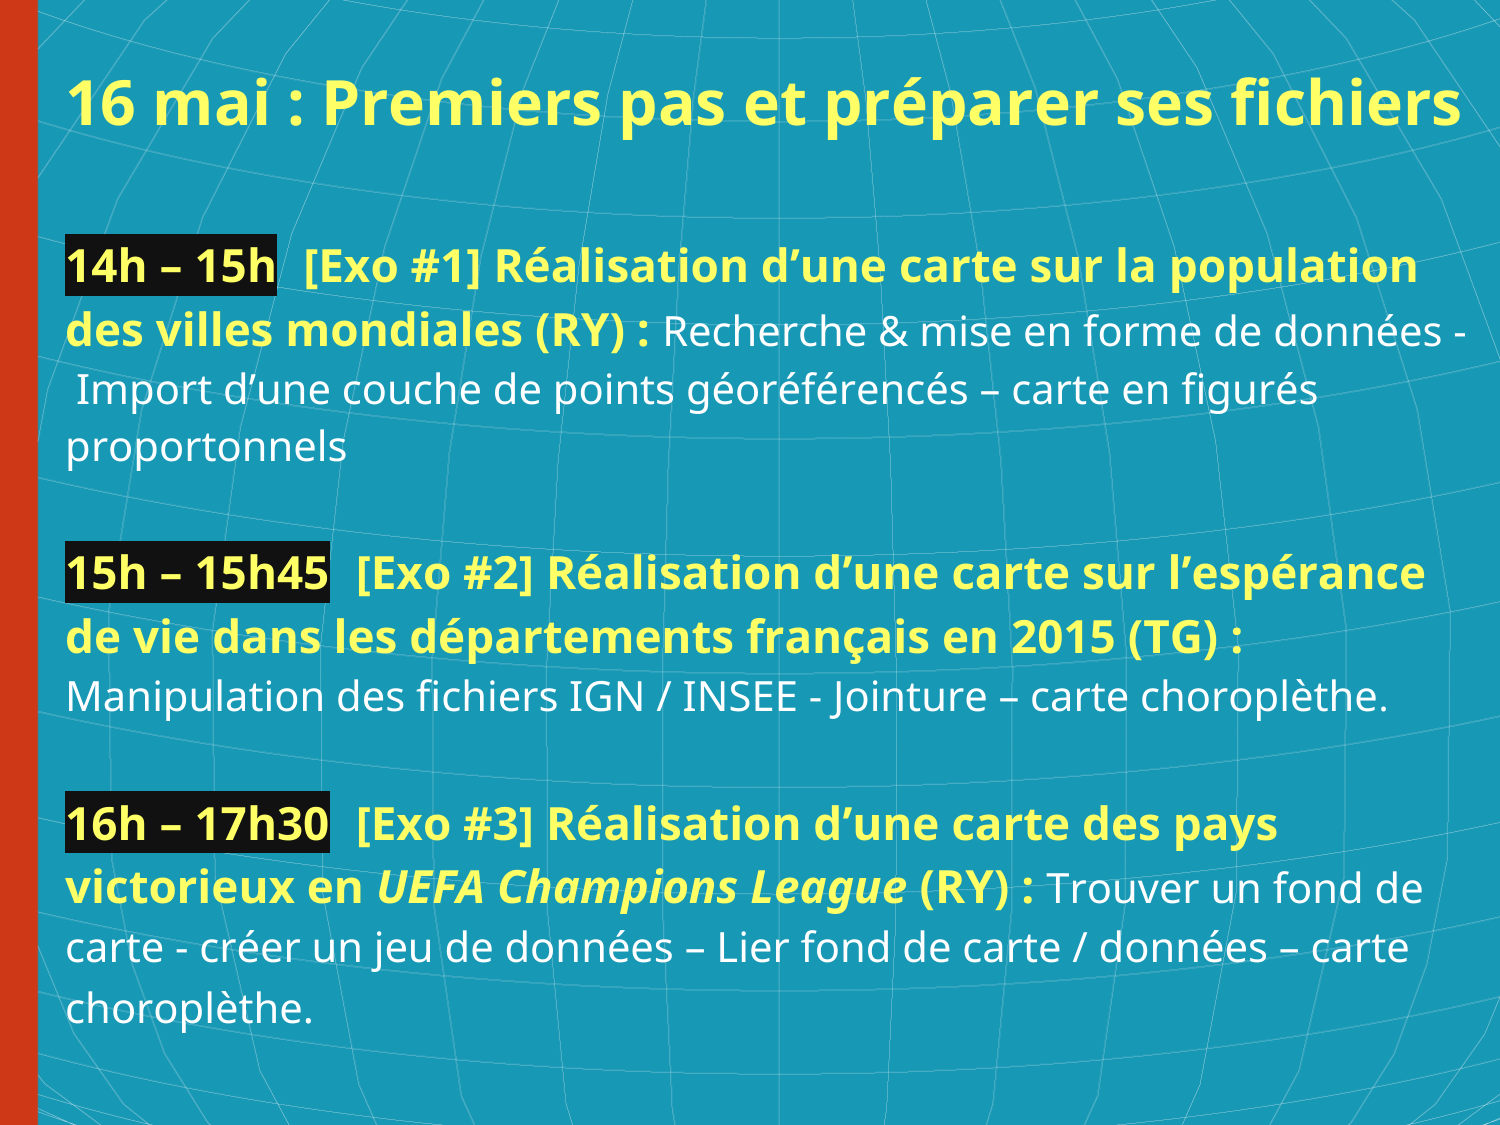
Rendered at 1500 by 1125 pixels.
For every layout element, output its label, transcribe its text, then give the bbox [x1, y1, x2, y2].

title 16 mai : Premiers pas et préparer ses fichiers 14h – 15h [Exo #1] Réalisation d’une carte sur la population des villes mondiales (RY) : Recherche & mise en forme de données - Import d’une couche de points géoréférencés – carte en figurés proportonnels 15h – 15h45 [Exo #2] Réalisation d’une carte sur l’espérance de vie dans les départements français en 2015 (TG) : Manipulation des fichiers IGN / INSEE - Jointure – carte choroplèthe. 16h – 17h30 [Exo #3] Réalisation d’une carte des pays victorieux en UEFA Champions League (RY) : Trouver un fond de carte - créer un jeu de données – Lier fond de carte / données – carte choroplèthe. [65, 59, 1477, 1098]
picture [0, 0, 1500, 1125]
